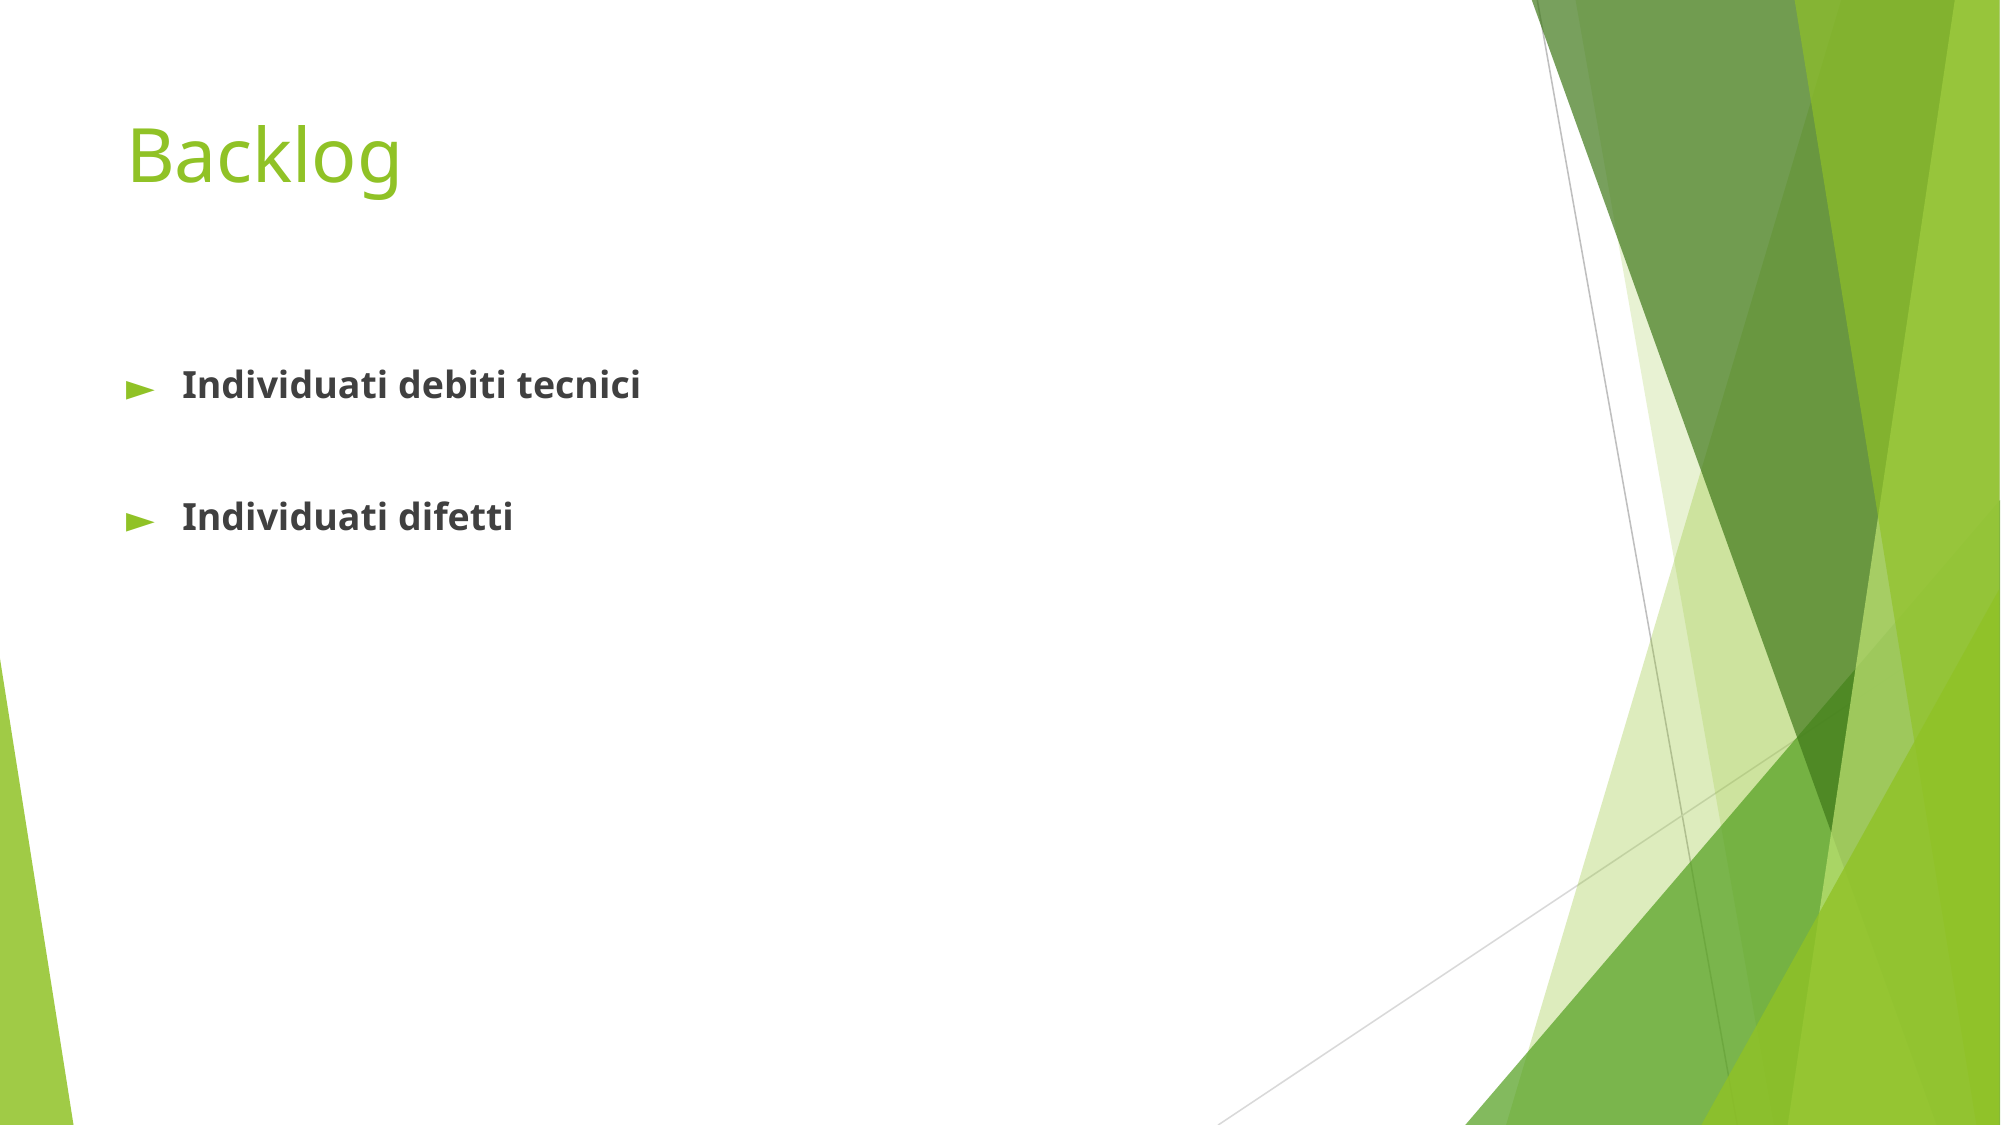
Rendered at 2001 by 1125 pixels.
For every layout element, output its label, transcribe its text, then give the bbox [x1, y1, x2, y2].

text_box Backlog [111, 99, 1522, 317]
text_box Individuati debiti tecnici Individuati difetti [111, 353, 1522, 991]
